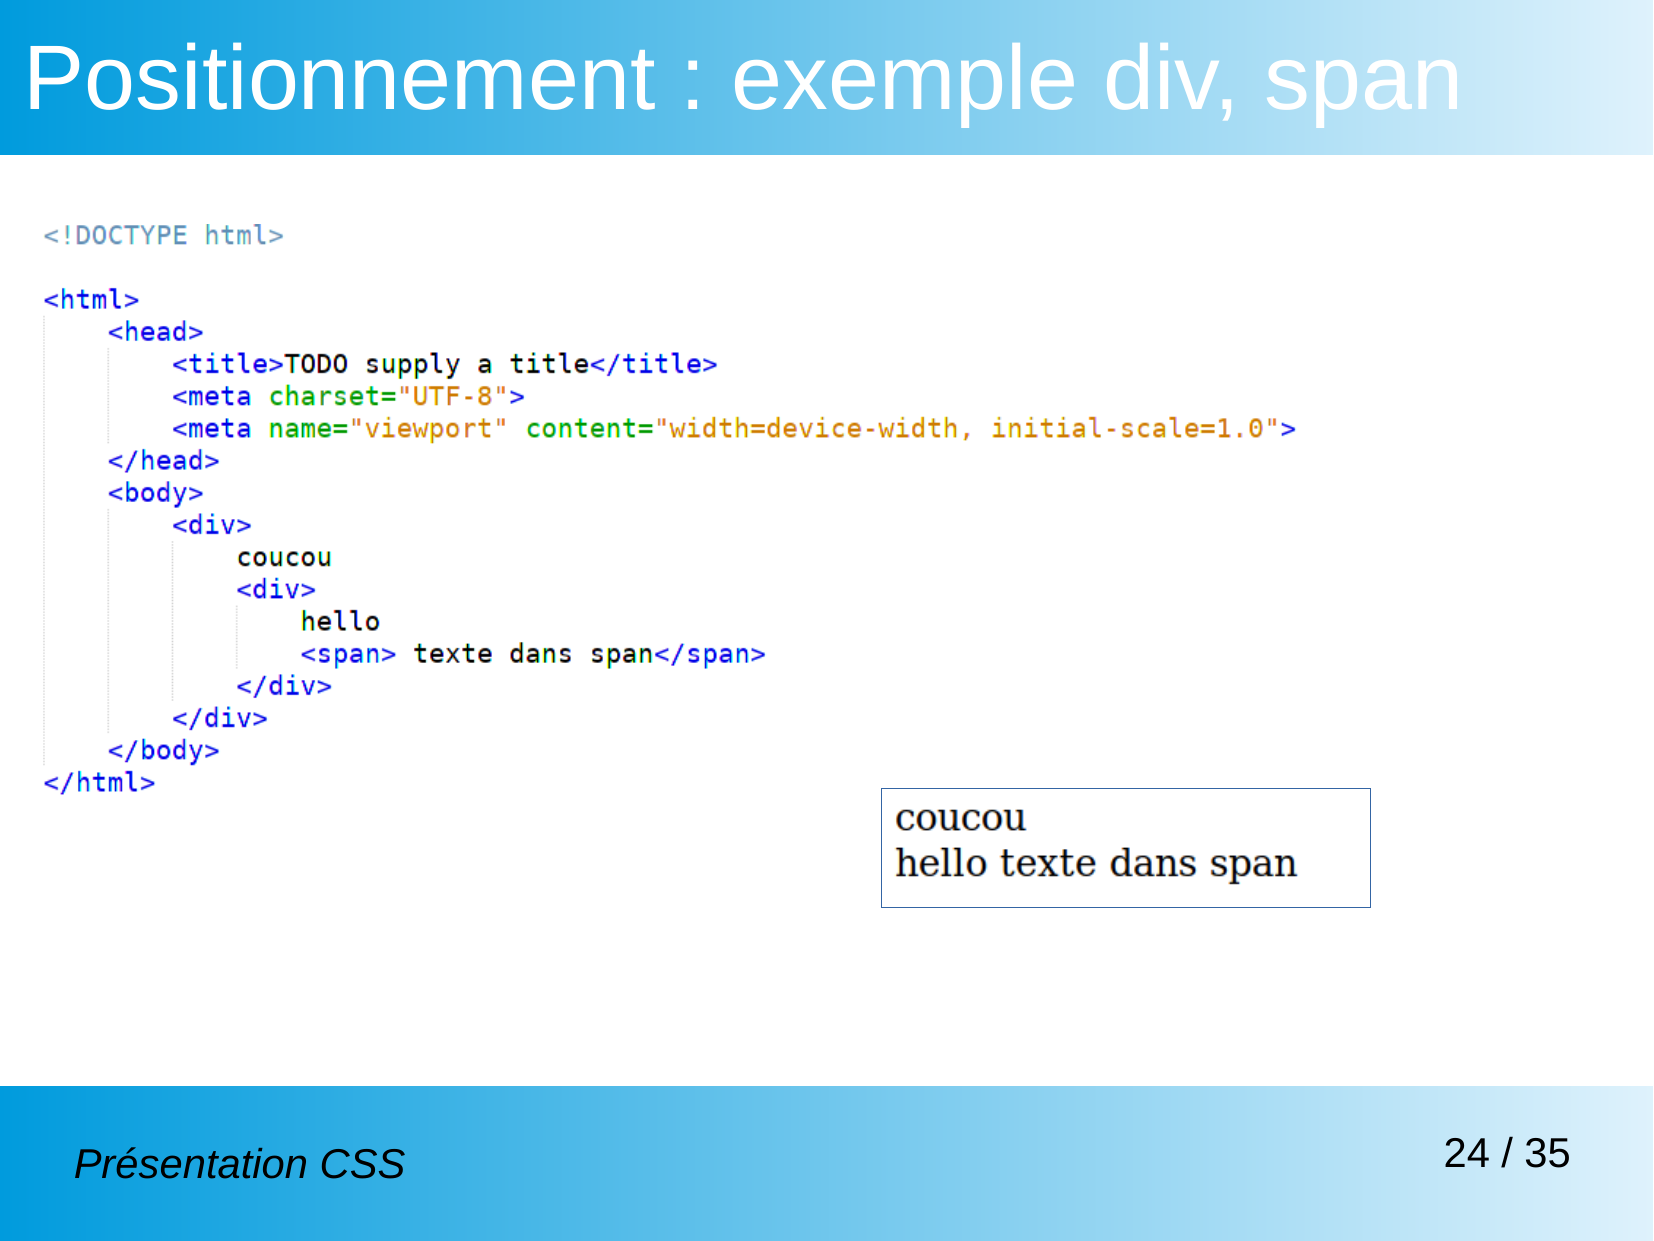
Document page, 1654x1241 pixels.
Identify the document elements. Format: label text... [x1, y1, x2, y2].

picture [42, 224, 1371, 908]
title Positionnement : exemple div, span [23, 25, 1512, 130]
